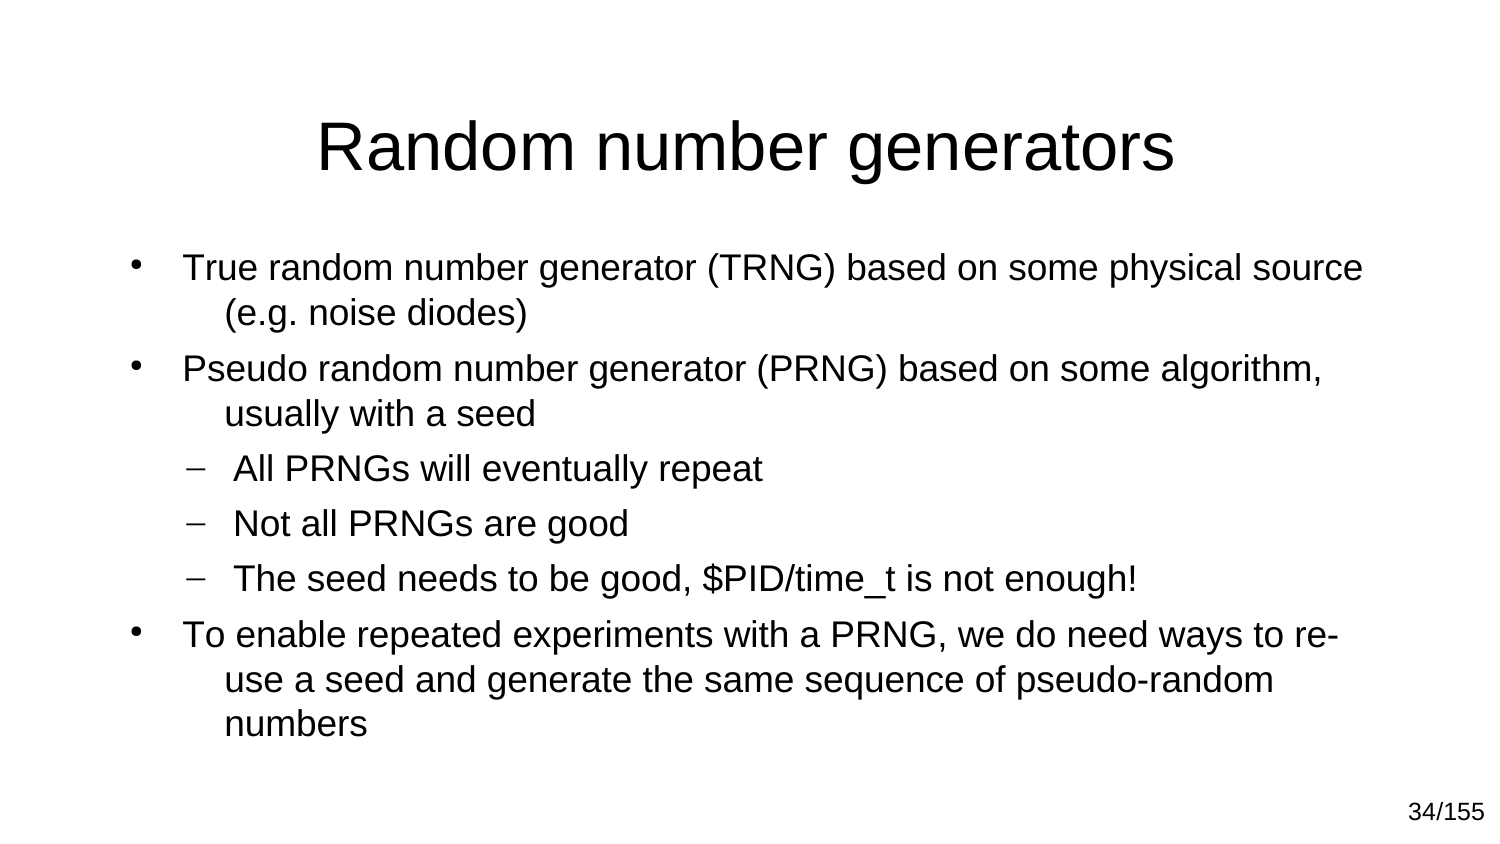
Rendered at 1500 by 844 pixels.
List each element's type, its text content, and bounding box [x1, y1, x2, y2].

title Random number generators [112, 74, 1381, 211]
list True random number generator (TRNG) based on some physical source (e.g. noise diodes) Pseudo random number generator (PRNG) based on some algorithm, usually with a seed All PRNGs will eventually repeat Not all PRNGs are good The seed needs to be good, $PID/time_t is not enough! To enable repeated experiments with a PRNG, we do need ways to re-use a seed and generate the same sequence of pseudo-random numbers [112, 243, 1381, 745]
